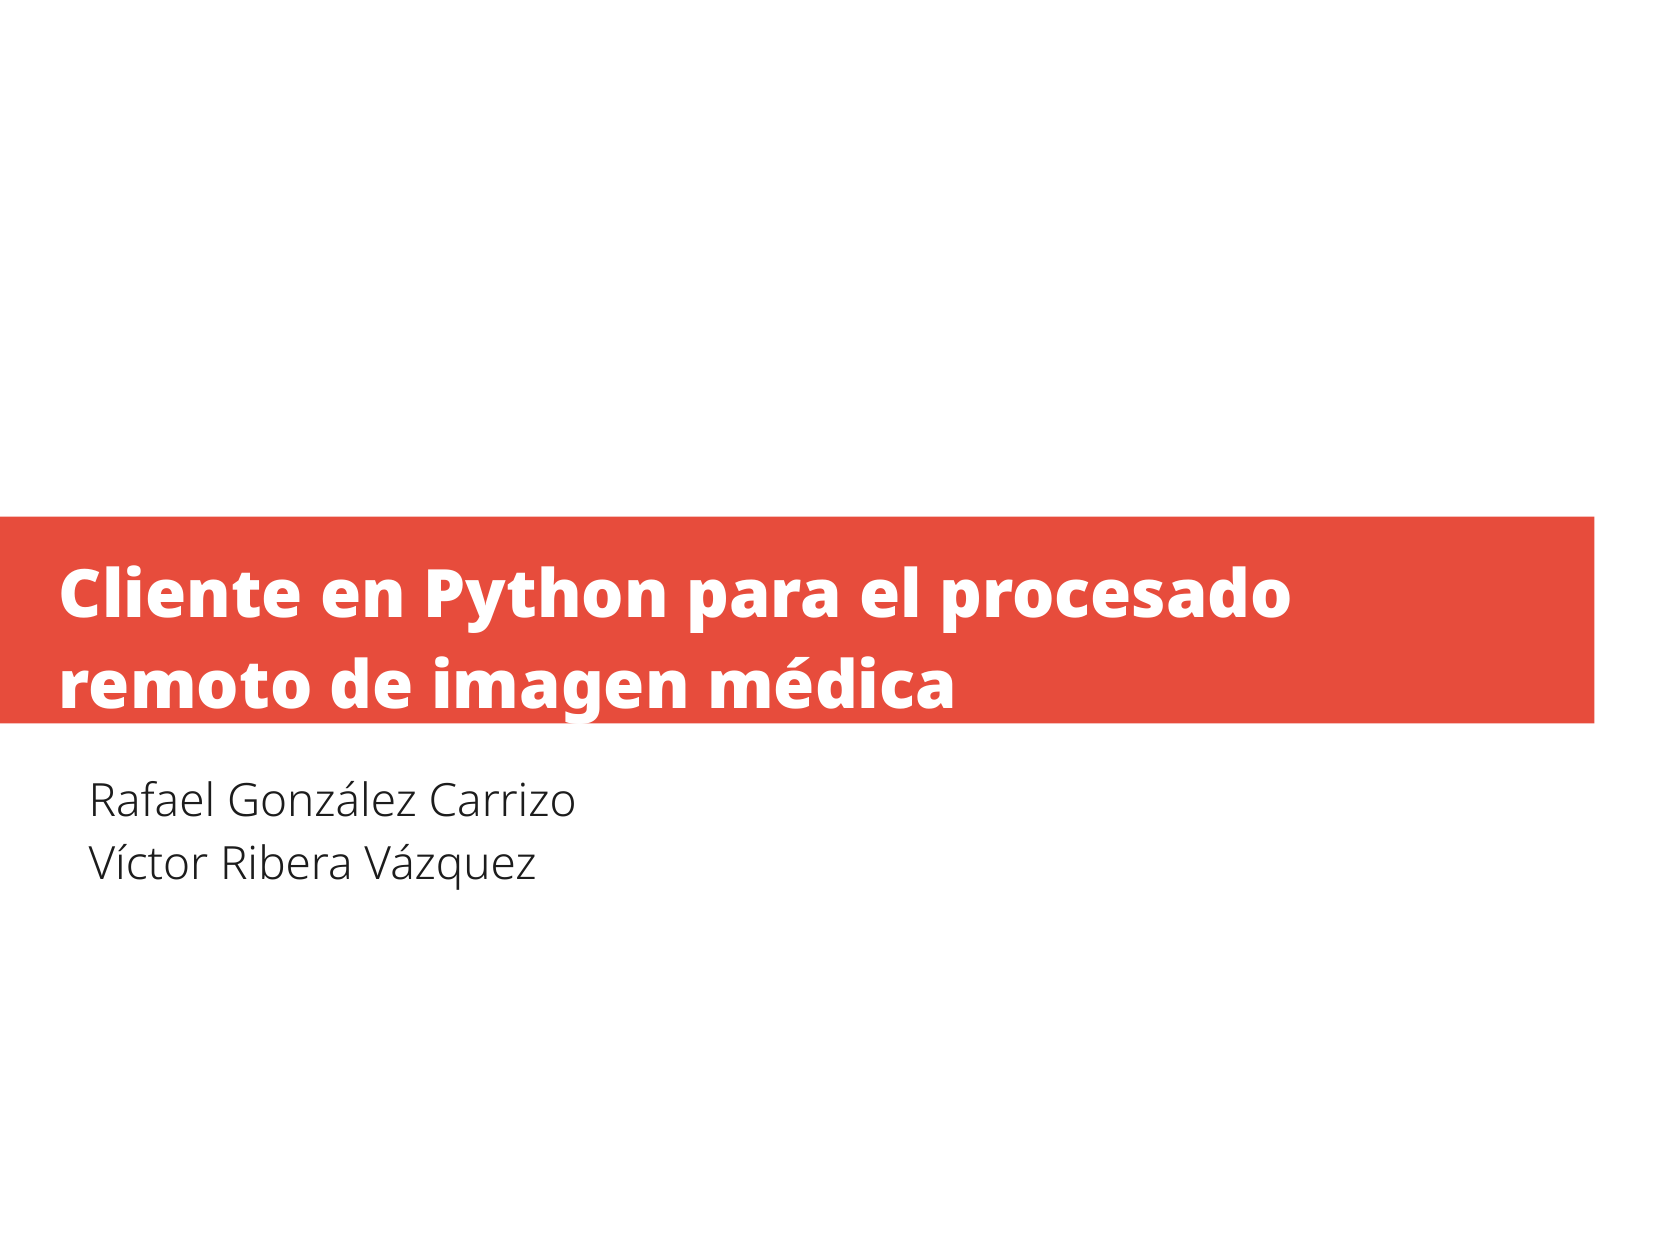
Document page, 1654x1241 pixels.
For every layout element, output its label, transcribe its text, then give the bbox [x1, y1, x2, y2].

subtitle Rafael González Carrizo Víctor Ribera Vázquez [88, 767, 1595, 1182]
title Cliente en Python para el procesado remoto de imagen médica [59, 546, 1595, 694]
